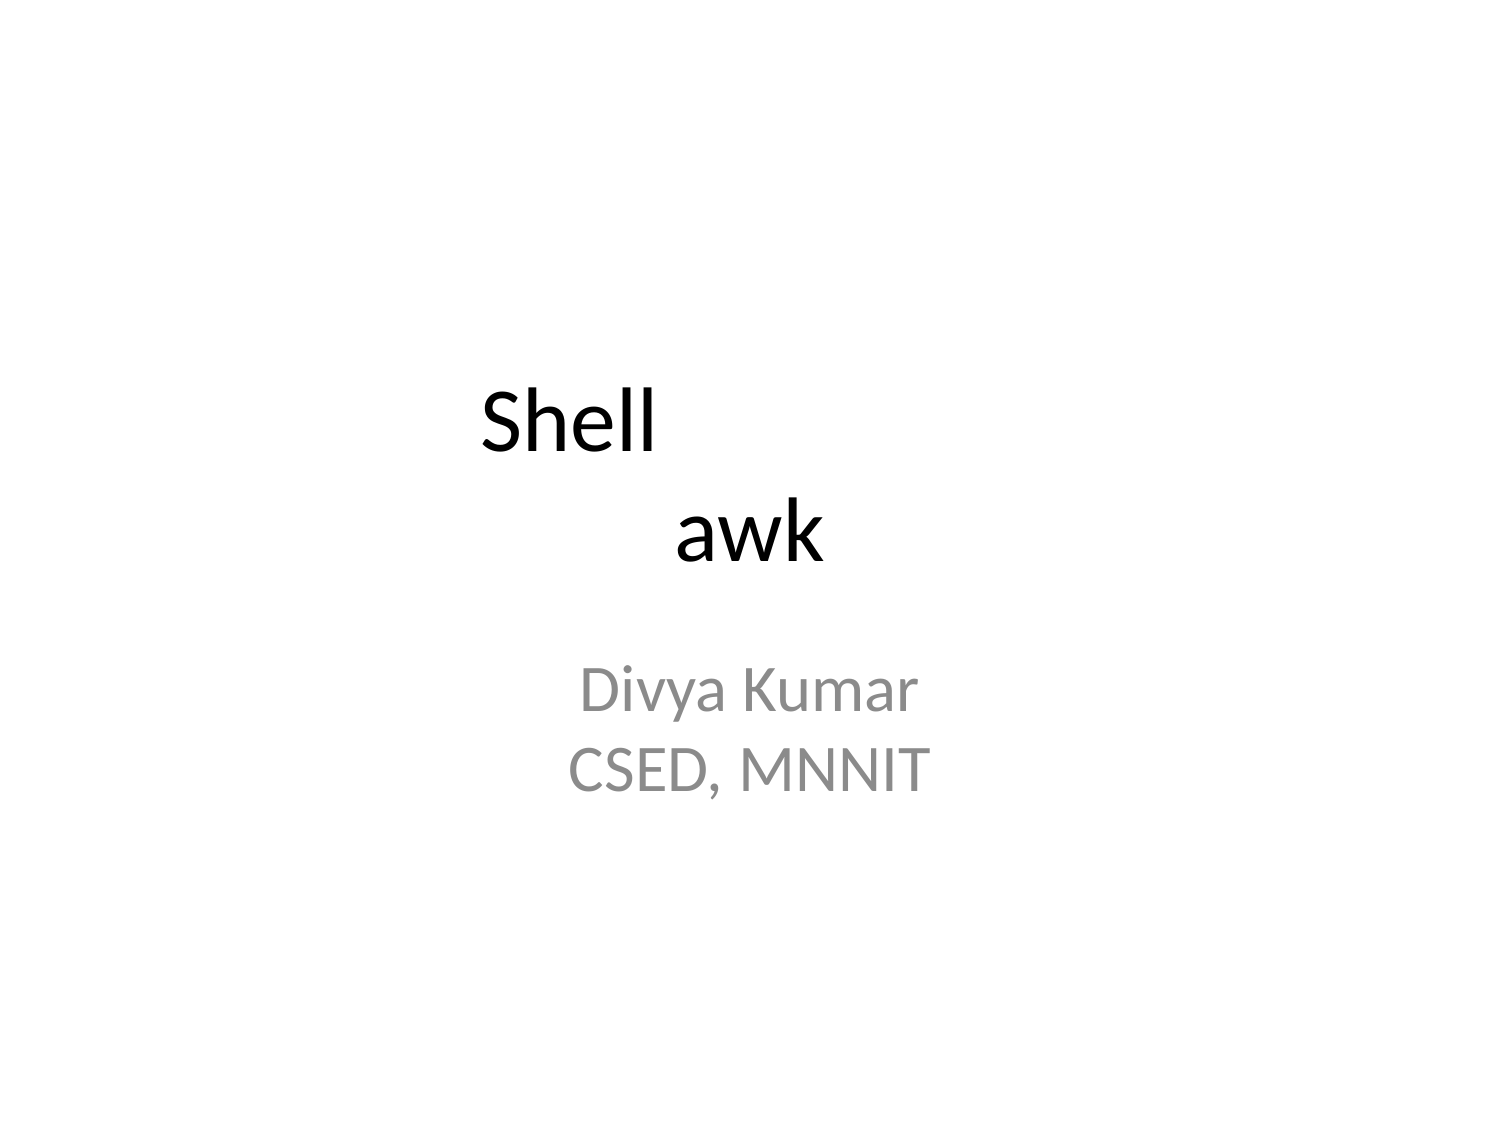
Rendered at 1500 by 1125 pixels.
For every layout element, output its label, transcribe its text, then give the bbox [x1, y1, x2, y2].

text_box Divya Kumar CSED, MNNIT [225, 637, 1275, 925]
text_box Shell awk [112, 349, 1388, 591]
